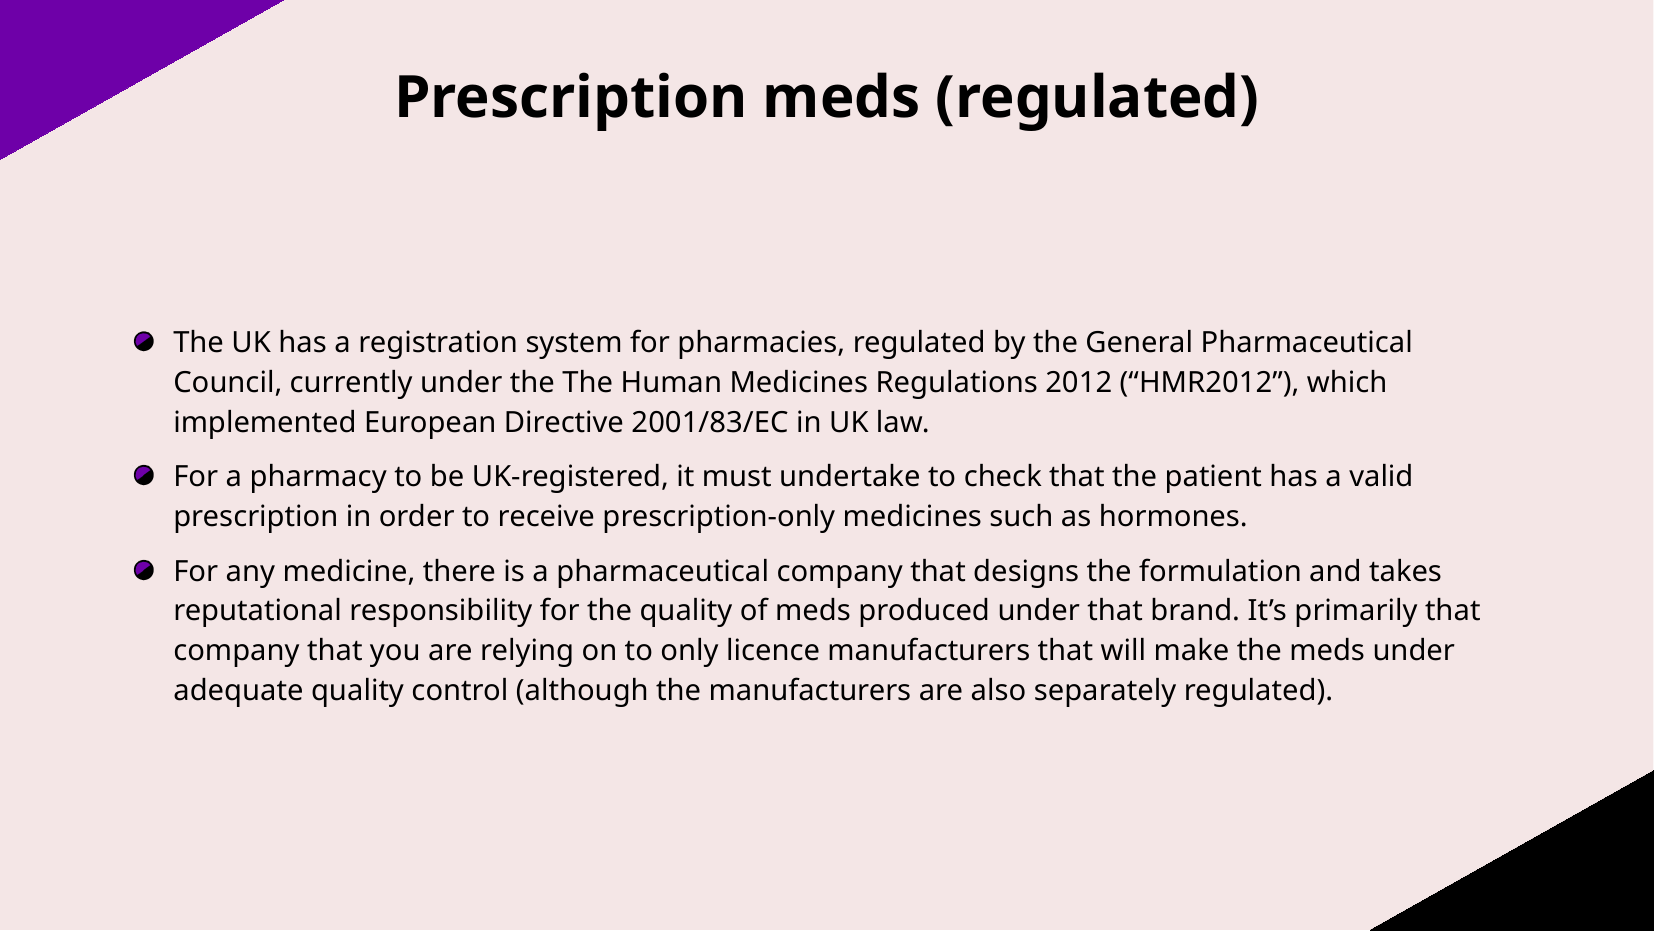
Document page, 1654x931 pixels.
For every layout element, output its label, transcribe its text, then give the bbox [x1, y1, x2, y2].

text_box [0, 0, 284, 160]
text_box [1370, 770, 1654, 931]
title Prescription meds (regulated) [82, 35, 1571, 154]
subtitle The UK has a registration system for pharmacies, regulated by the General Pharmaceutical Council, currently under the The Human Medicines Regulations 2012 (“HMR2012”), which implemented European Directive 2001/83/EC in UK law. For a pharmacy to be UK-registered, it must undertake to check that the patient has a valid prescription in order to receive prescription-only medicines such as hormones. For any medicine, there is a pharmaceutical company that designs the formulation and takes reputational responsibility for the quality of meds produced under that brand. It’s primarily that company that you are relying on to only licence manufacturers that will make the meds under adequate quality control (although the manufacturers are also separately regulated). [132, 140, 1487, 890]
